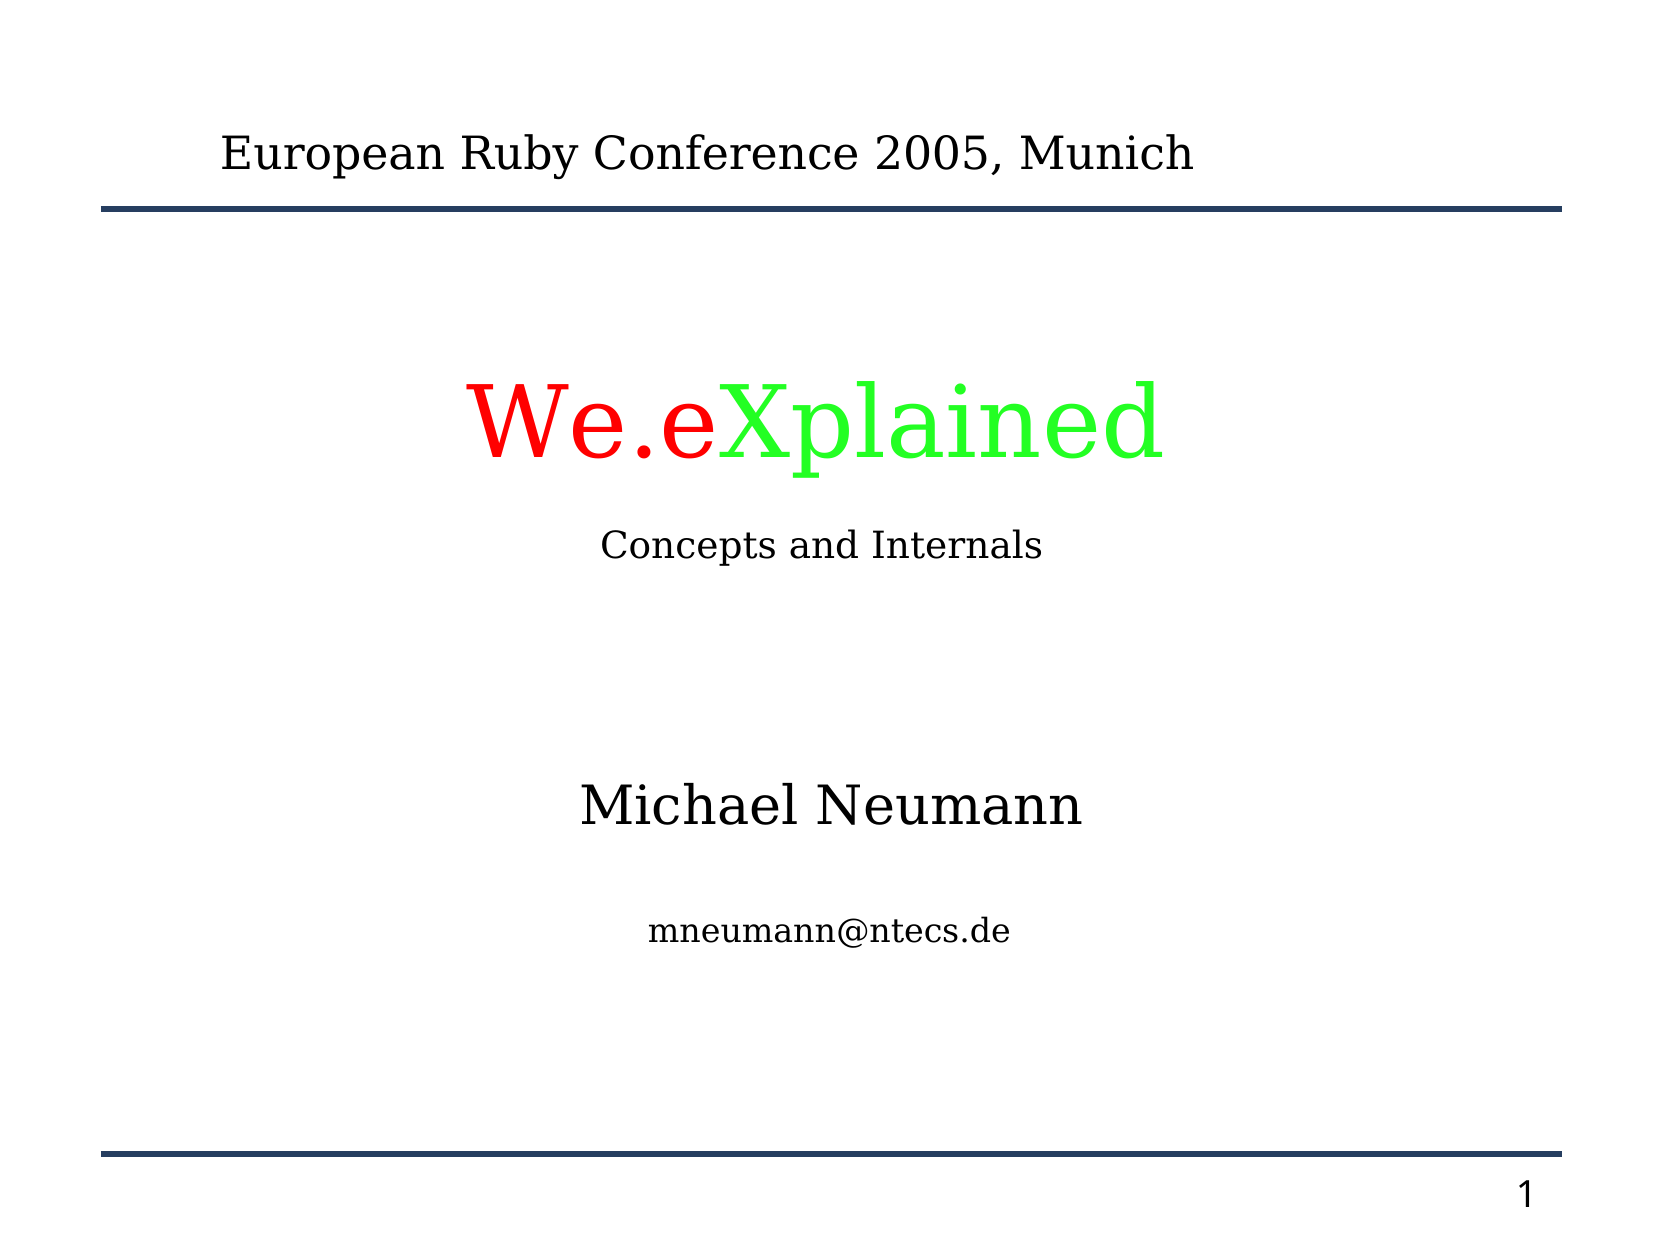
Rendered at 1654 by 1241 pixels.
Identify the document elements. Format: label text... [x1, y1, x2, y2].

text_box Michael Neumann [579, 774, 1085, 838]
title We.eXplained [91, 315, 1541, 530]
text_box mneumann@ntecs.de [648, 912, 1012, 951]
text_box Concepts and Internals [600, 523, 1179, 568]
text_box European Ruby Conference 2005, Munich [220, 127, 1442, 181]
